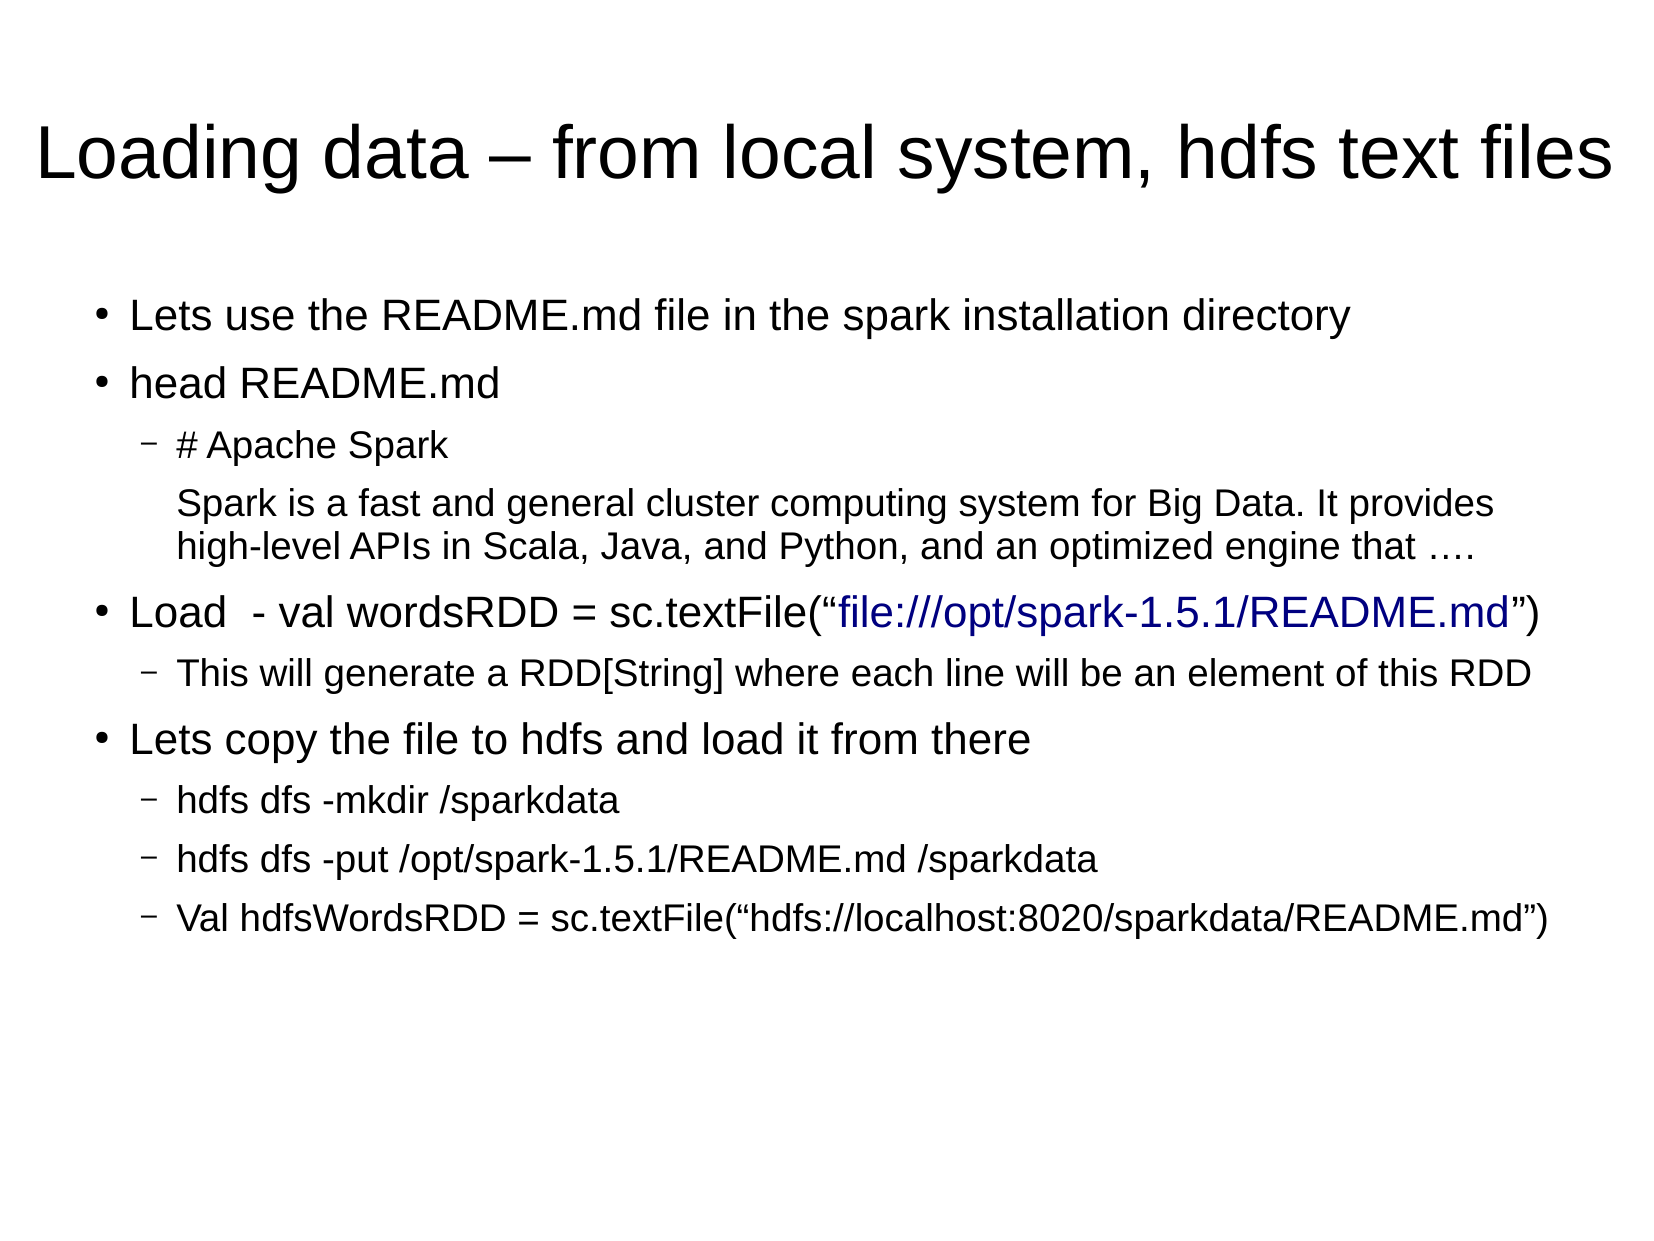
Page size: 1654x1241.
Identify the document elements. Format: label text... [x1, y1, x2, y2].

list Lets use the README.md file in the spark installation directory head README.md # Apache Spark Spark is a fast and general cluster computing system for Big Data. It provides high-level APIs in Scala, Java, and Python, and an optimized engine that …. Load - val wordsRDD = sc.textFile(“file:///opt/spark-1.5.1/README.md”) This will generate a RDD[String] where each line will be an element of this RDD Lets copy the file to hdfs and load it from there hdfs dfs -mkdir /sparkdata hdfs dfs -put /opt/spark-1.5.1/README.md /sparkdata Val hdfsWordsRDD = sc.textFile(“hdfs://localhost:8020/sparkdata/README.md”) [82, 290, 1571, 1010]
title Loading data – from local system, hdfs text files [15, 49, 1636, 257]
